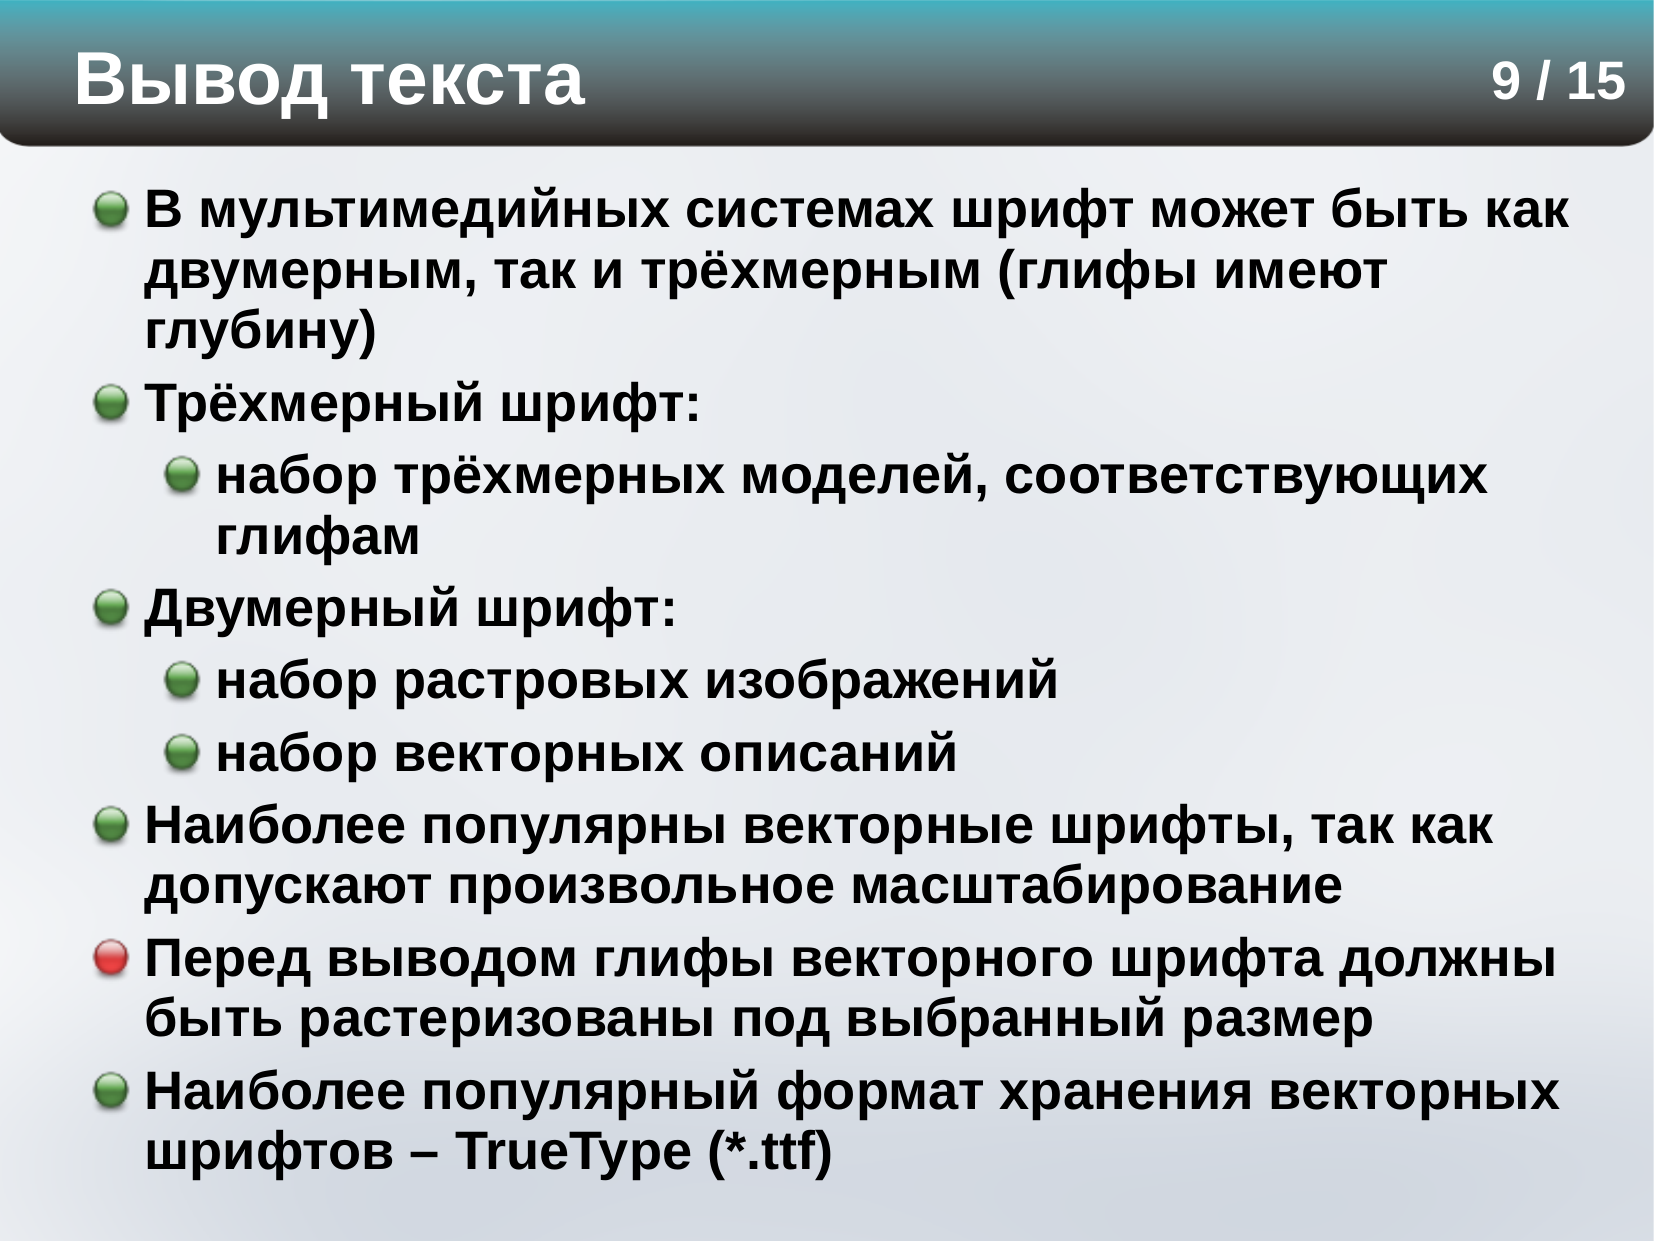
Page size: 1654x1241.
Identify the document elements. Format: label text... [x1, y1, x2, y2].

text_box <номер> / 15 [1476, 42, 1654, 179]
text_box В мультимедийных системах шрифт может быть как двумерным, так и трёхмерным (глифы имеют глубину) Трёхмерный шрифт: набор трёхмерных моделей, соответствующих глифам Двумерный шрифт: набор растровых изображений набор векторных описаний Наиболее популярны векторные шрифты, так как допускают произвольное масштабирование Перед выводом глифы векторного шрифта должны быть растеризованы под выбранный размер Наиболее популярный формат хранения векторных шрифтов – TrueType (*.ttf) [70, 171, 1625, 1189]
picture [0, 0, 1654, 1241]
text_box Вывод текста [59, 29, 1359, 129]
